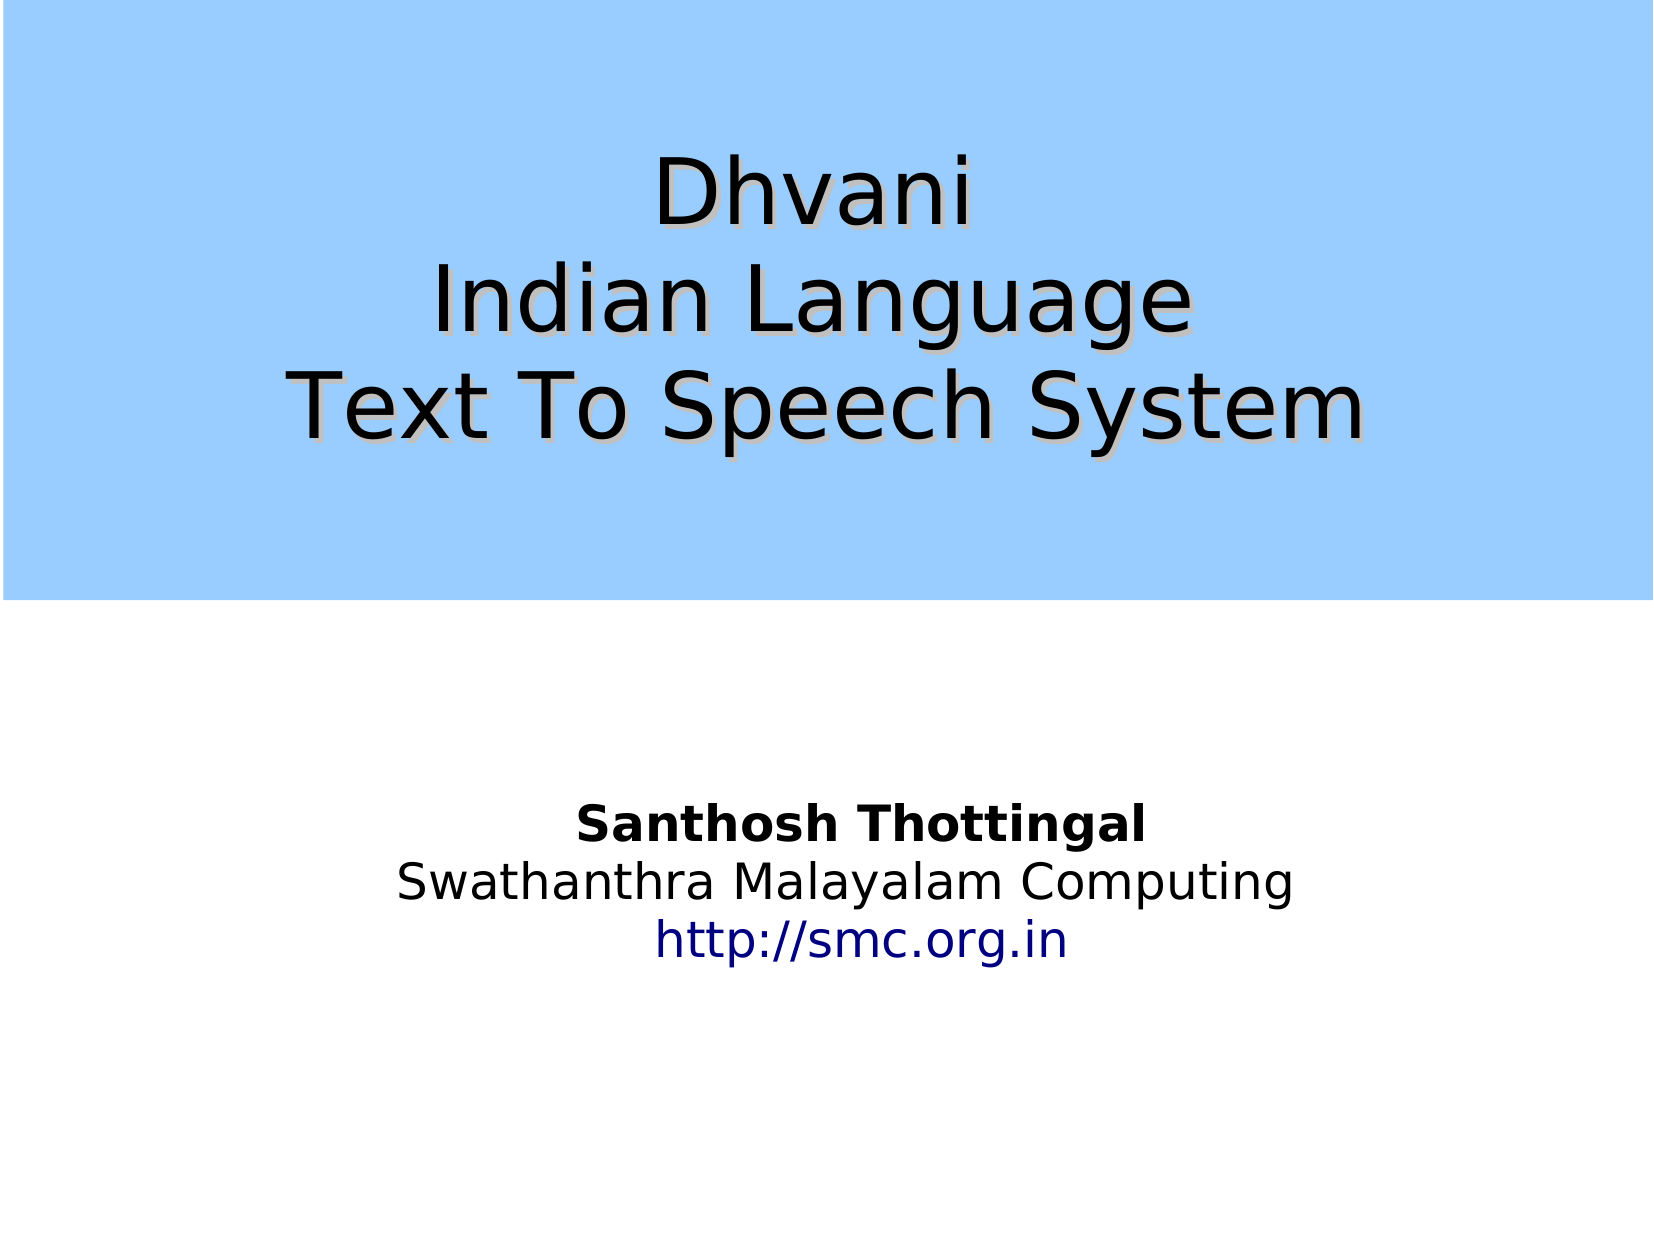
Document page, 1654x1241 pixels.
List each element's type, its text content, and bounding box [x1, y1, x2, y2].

title Dhvani Indian Language Text To Speech System [3, 0, 1653, 601]
text_box Santhosh Thottingal Swathanthra Malayalam Computing http://smc.org.in [337, 787, 1388, 1065]
